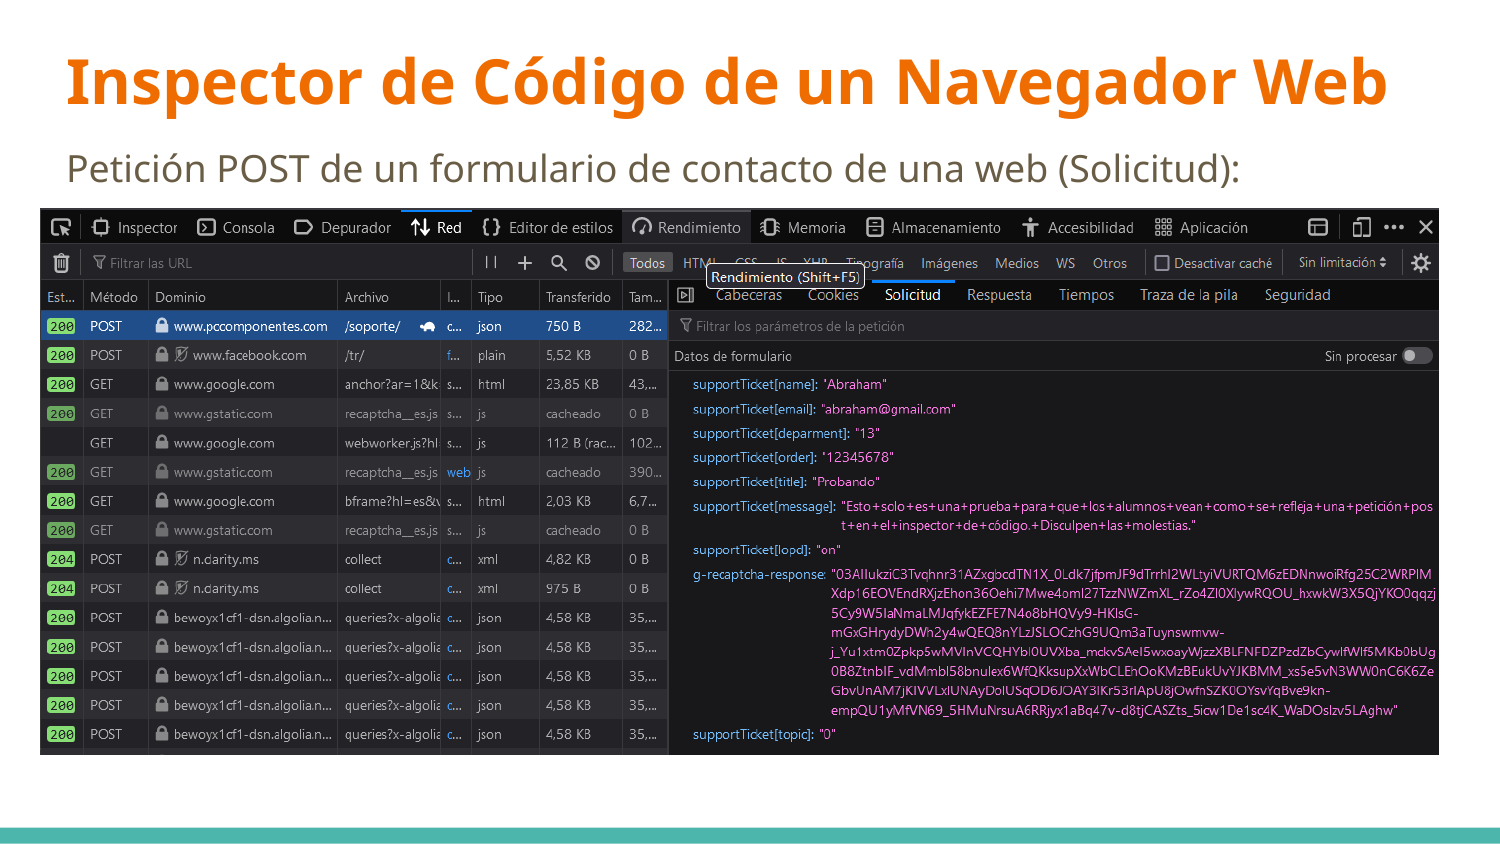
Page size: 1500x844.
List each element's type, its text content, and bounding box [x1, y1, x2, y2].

title Inspector de Código de un Navegador Web [51, 23, 1449, 120]
picture [40, 208, 1439, 755]
list Petición POST de un formulario de contacto de una web (Solicitud): [51, 120, 1449, 708]
